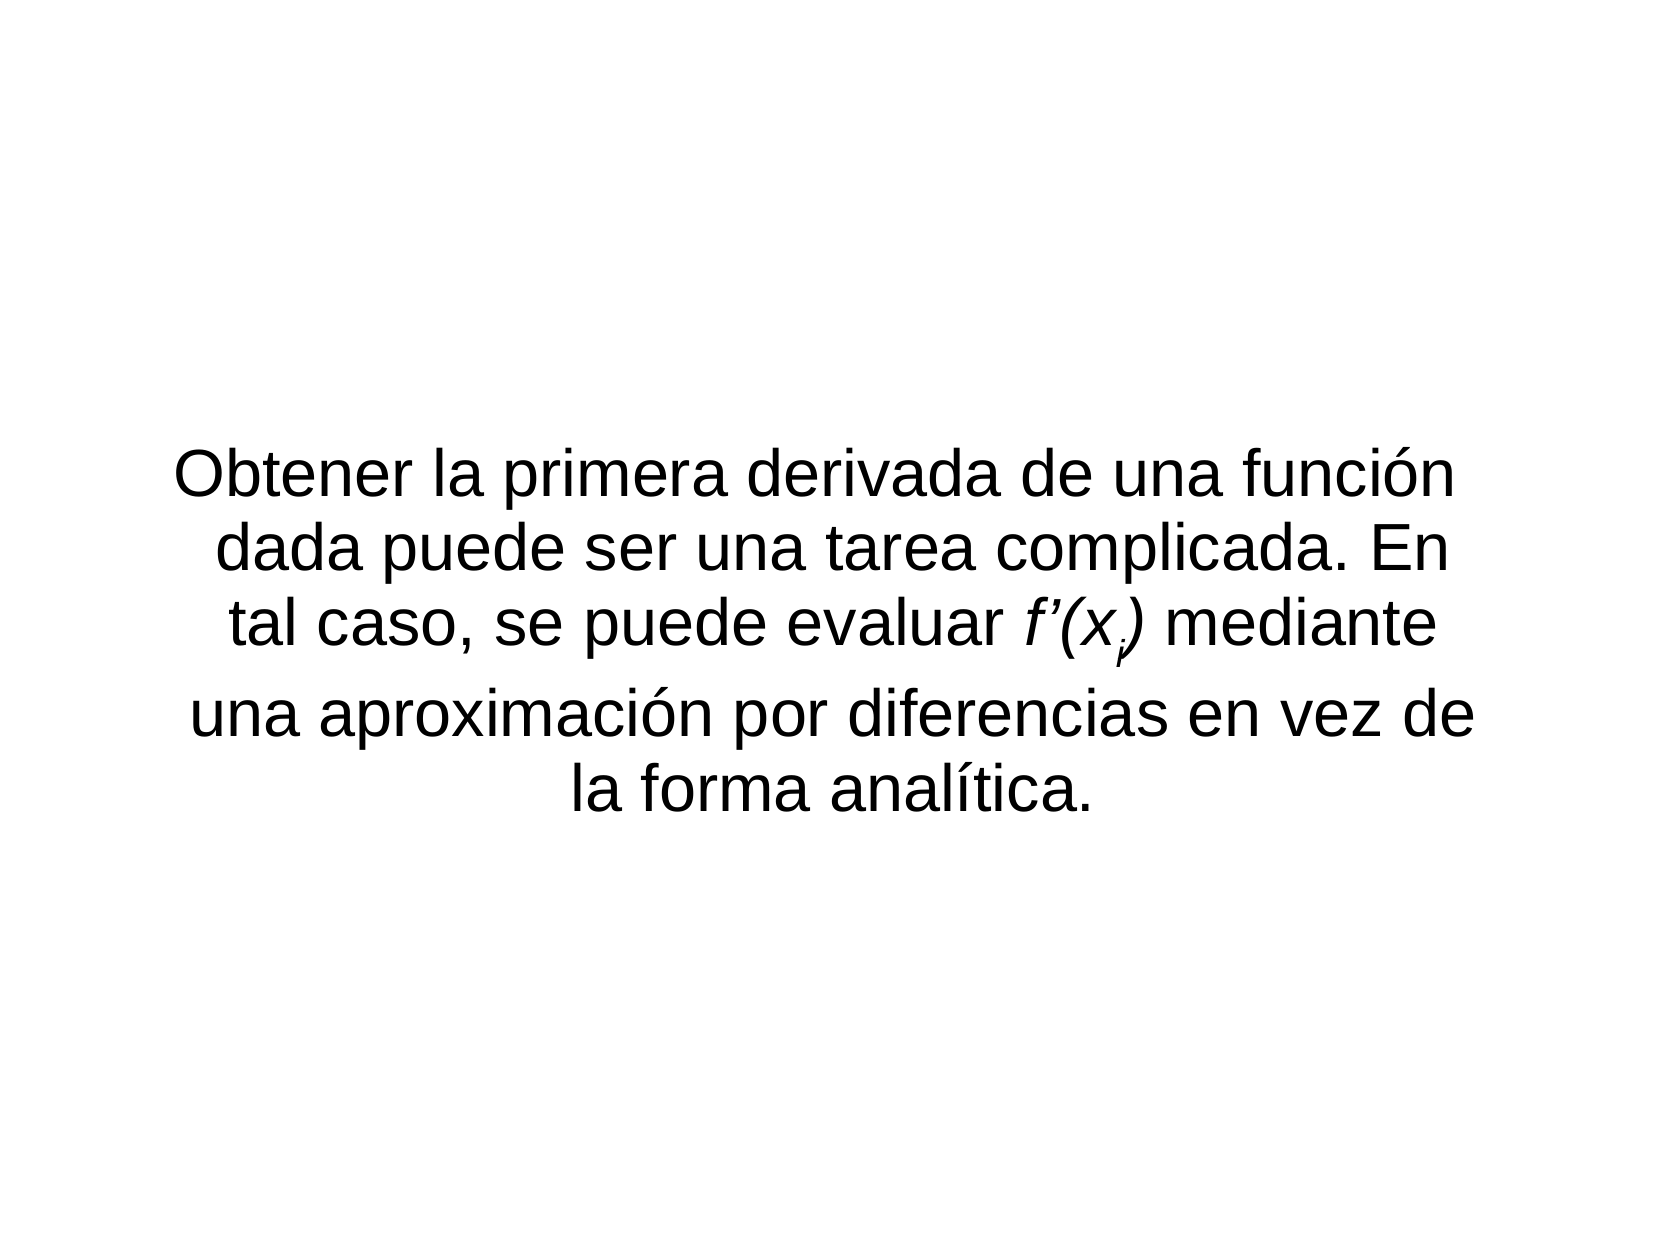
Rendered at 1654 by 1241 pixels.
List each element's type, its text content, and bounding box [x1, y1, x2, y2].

subtitle Obtener la primera derivada de una función dada puede ser una tarea complicada. En tal caso, se puede evaluar f’(xi) mediante una aproximación por diferencias en vez de la forma analítica. [117, 295, 1479, 966]
